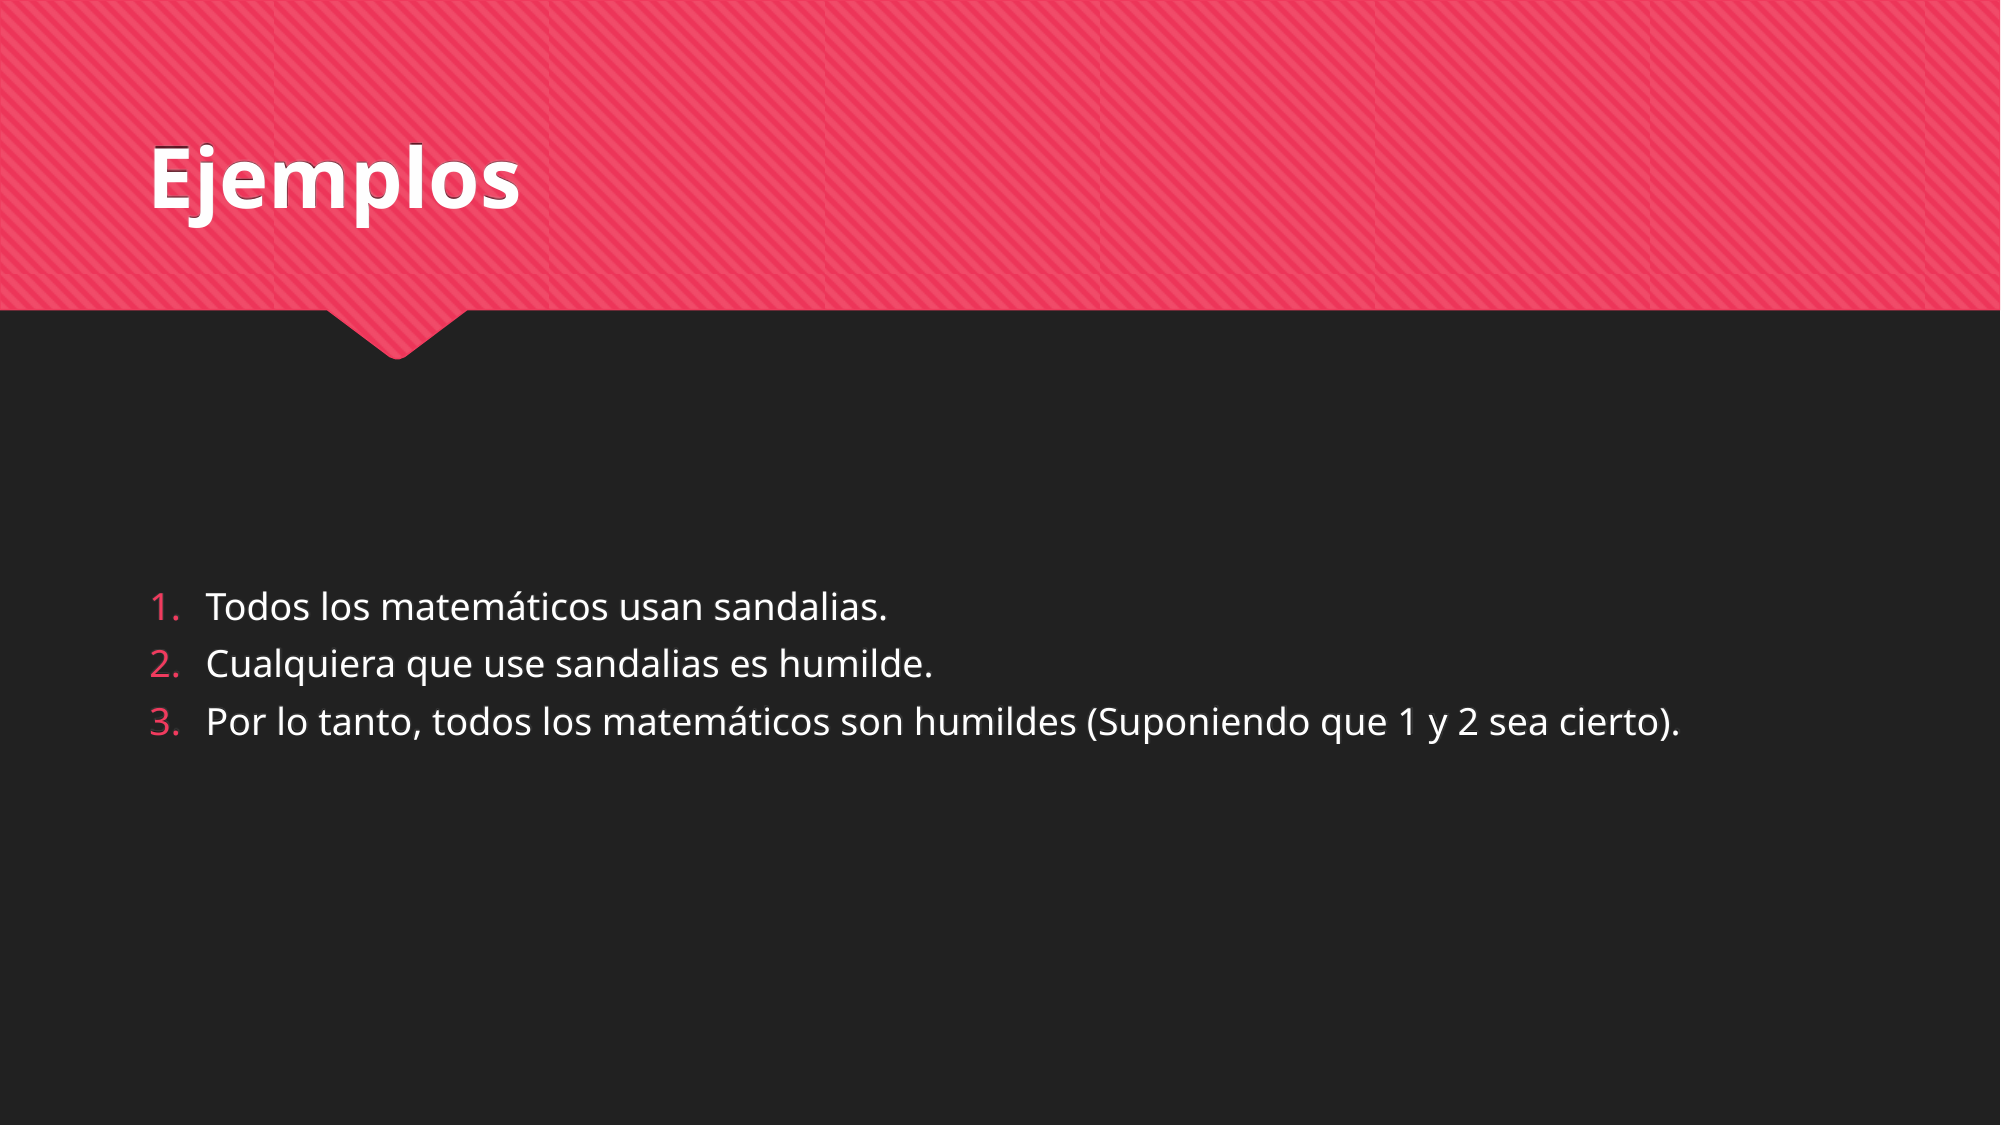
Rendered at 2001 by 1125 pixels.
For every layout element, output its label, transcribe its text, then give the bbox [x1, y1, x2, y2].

list Todos los matemáticos usan sandalias. Cualquiera que use sandalias es humilde. Por lo tanto, todos los matemáticos son humildes (Suponiendo que 1 y 2 sea cierto). [134, 364, 1866, 962]
title Ejemplos [132, 73, 1868, 233]
